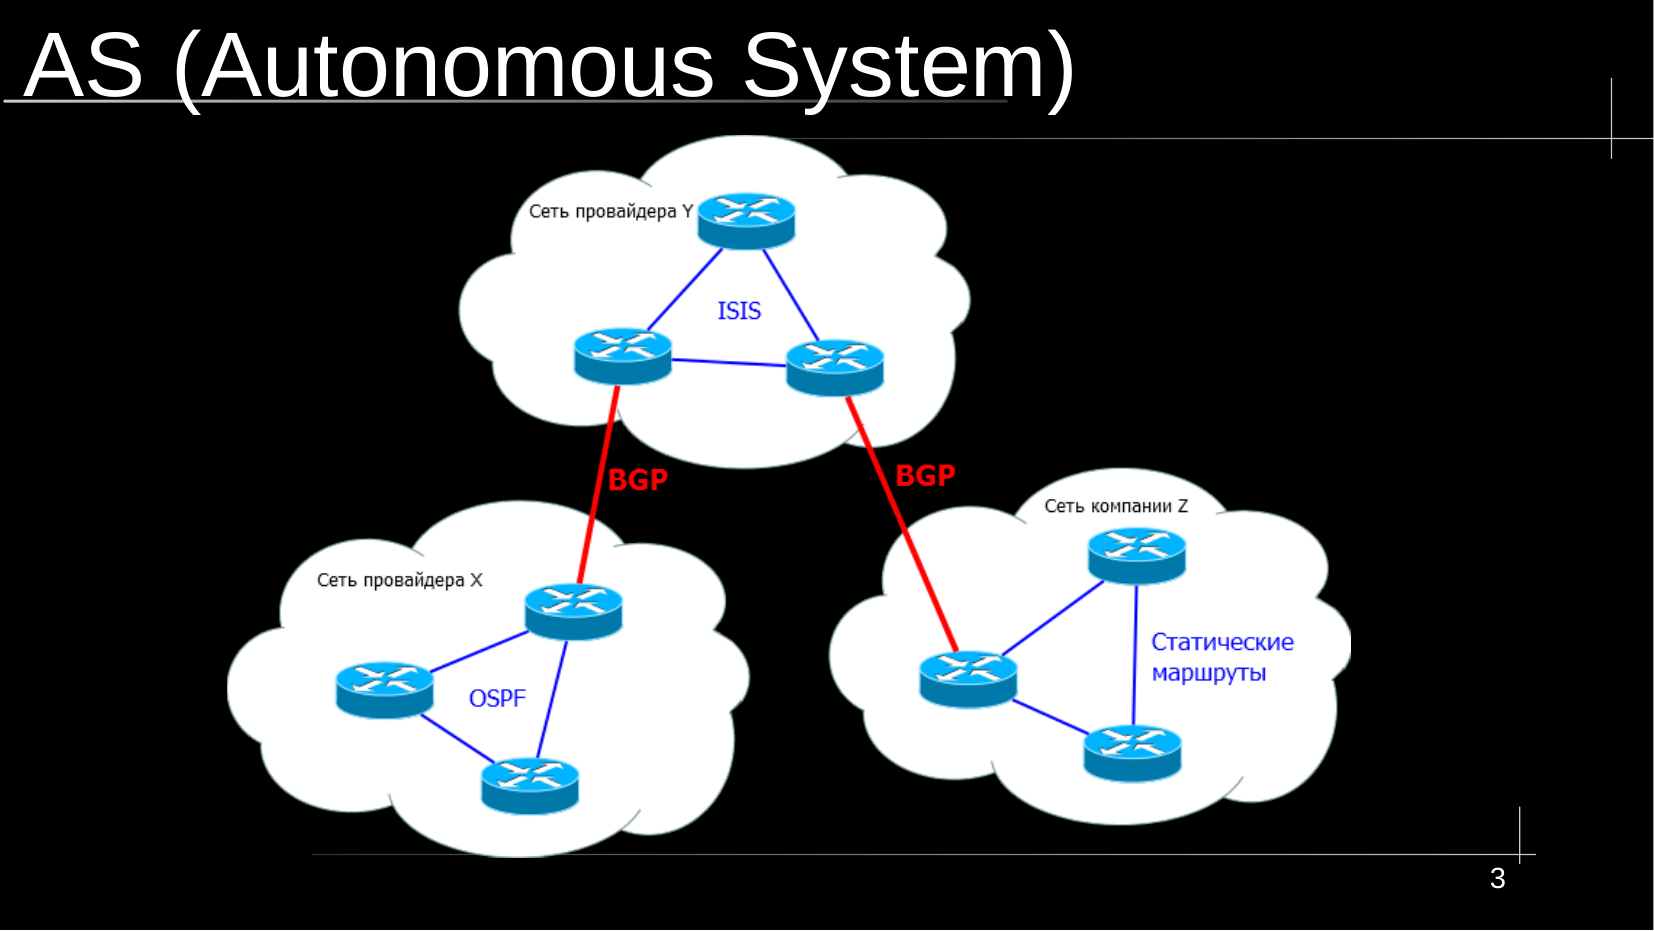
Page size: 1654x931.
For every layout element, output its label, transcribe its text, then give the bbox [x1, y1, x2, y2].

picture [227, 135, 1351, 858]
title AS (Autonomous System) [23, 2, 1589, 128]
